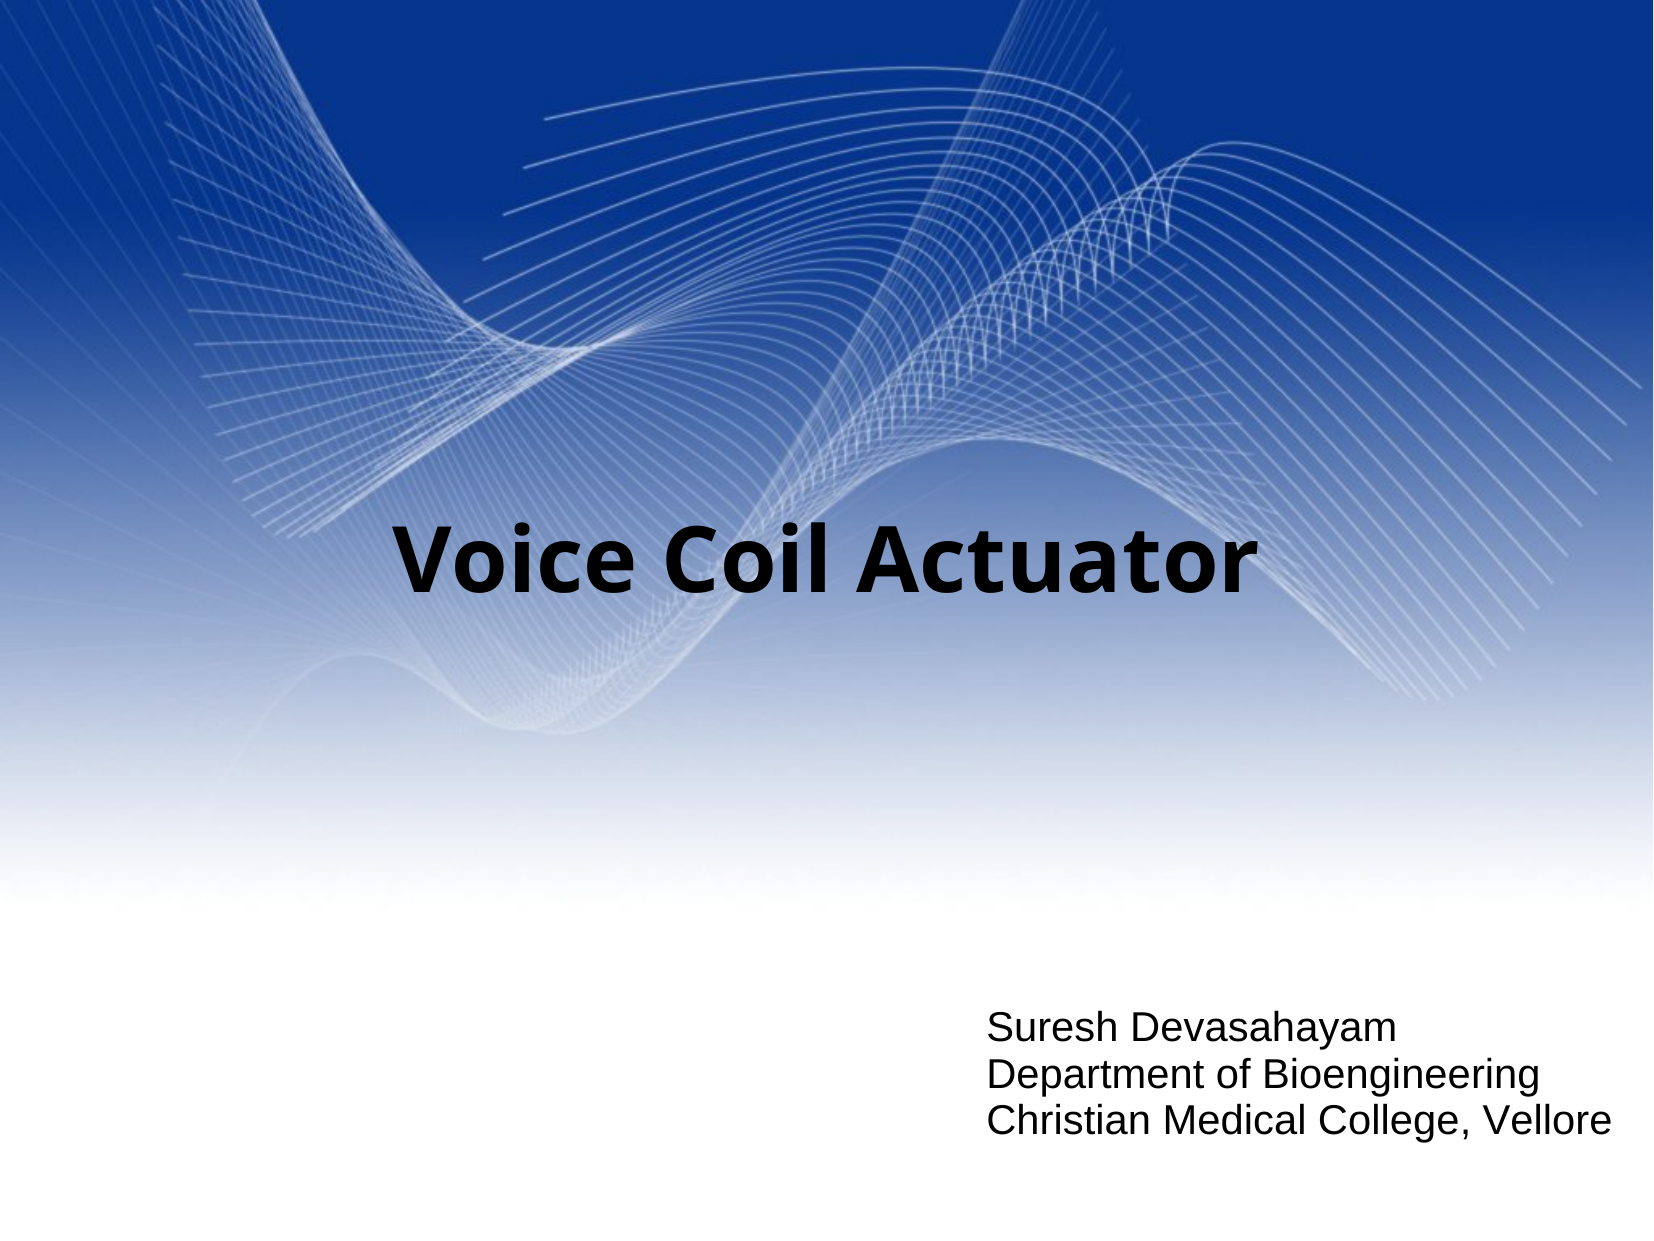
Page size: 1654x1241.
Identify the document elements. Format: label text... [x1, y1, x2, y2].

list Suresh Devasahayam Department of Bioengineering Christian Medical College, Vellore [915, 1003, 1625, 1192]
title Voice Coil Actuator [0, 386, 1653, 853]
picture [0, 0, 1654, 1241]
